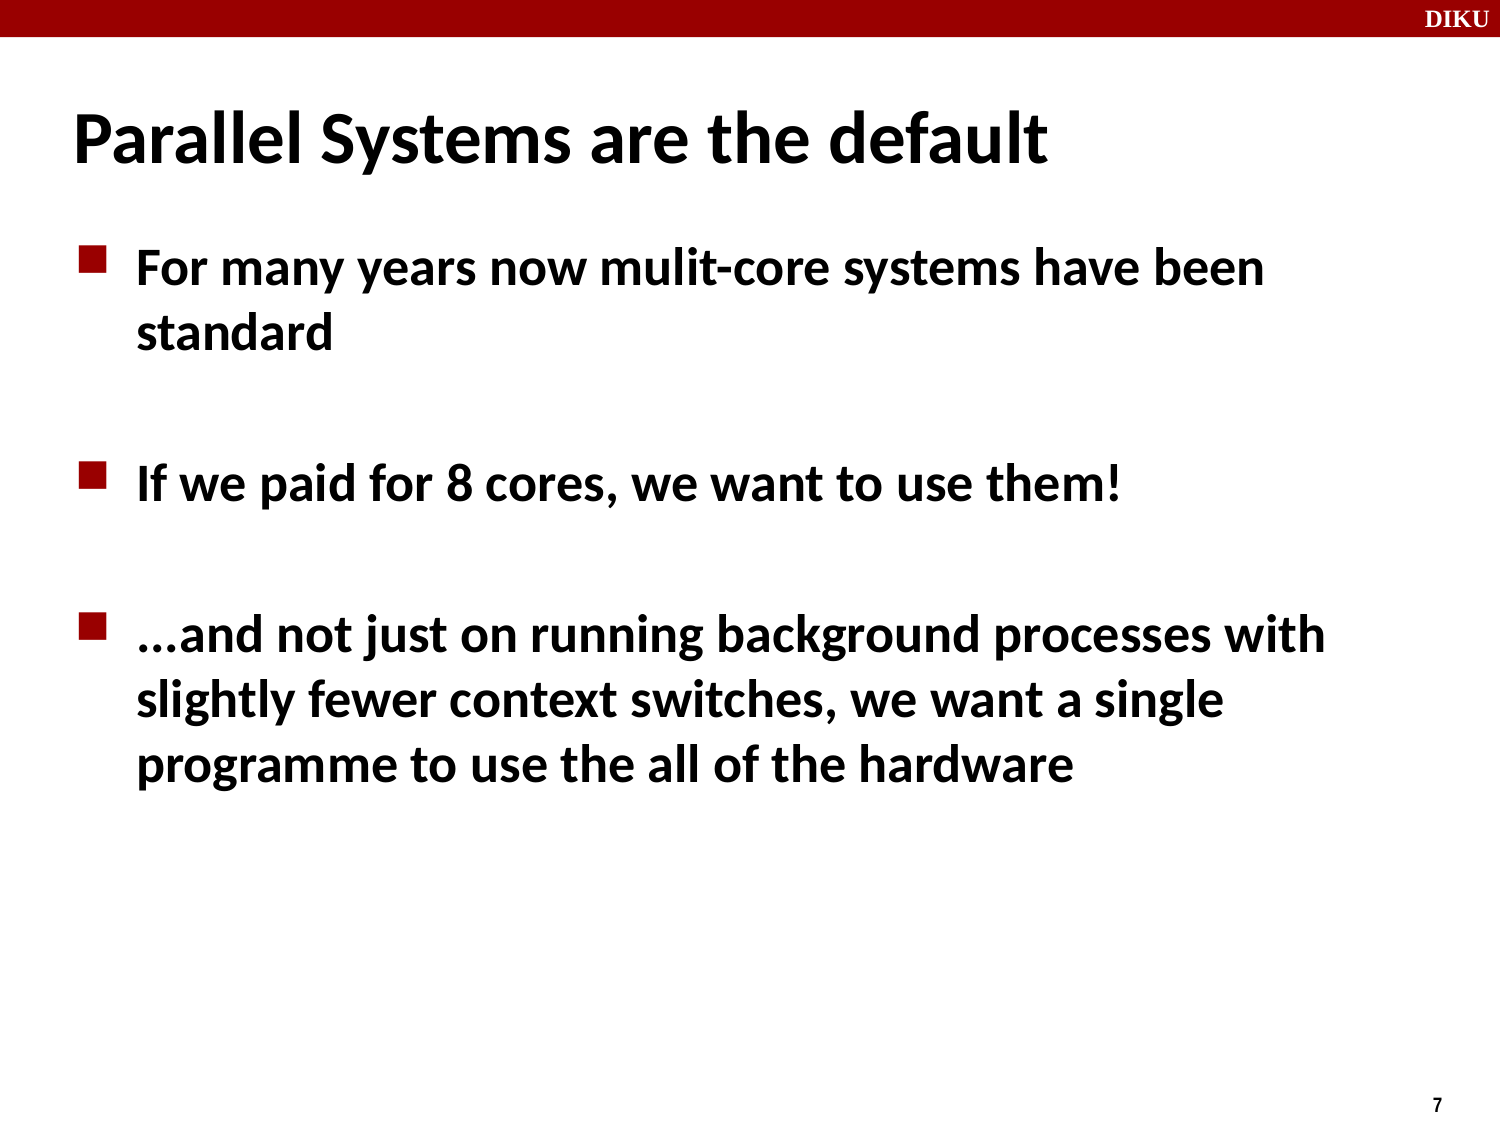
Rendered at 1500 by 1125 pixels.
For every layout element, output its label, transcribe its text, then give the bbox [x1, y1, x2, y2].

text_box Parallel Systems are the default [58, 71, 1304, 197]
text_box For many years now mulit-core systems have been standard If we paid for 8 cores, we want to use them! ...and not just on running background processes with slightly fewer context switches, we want a single programme to use the all of the hardware [65, 223, 1361, 1039]
